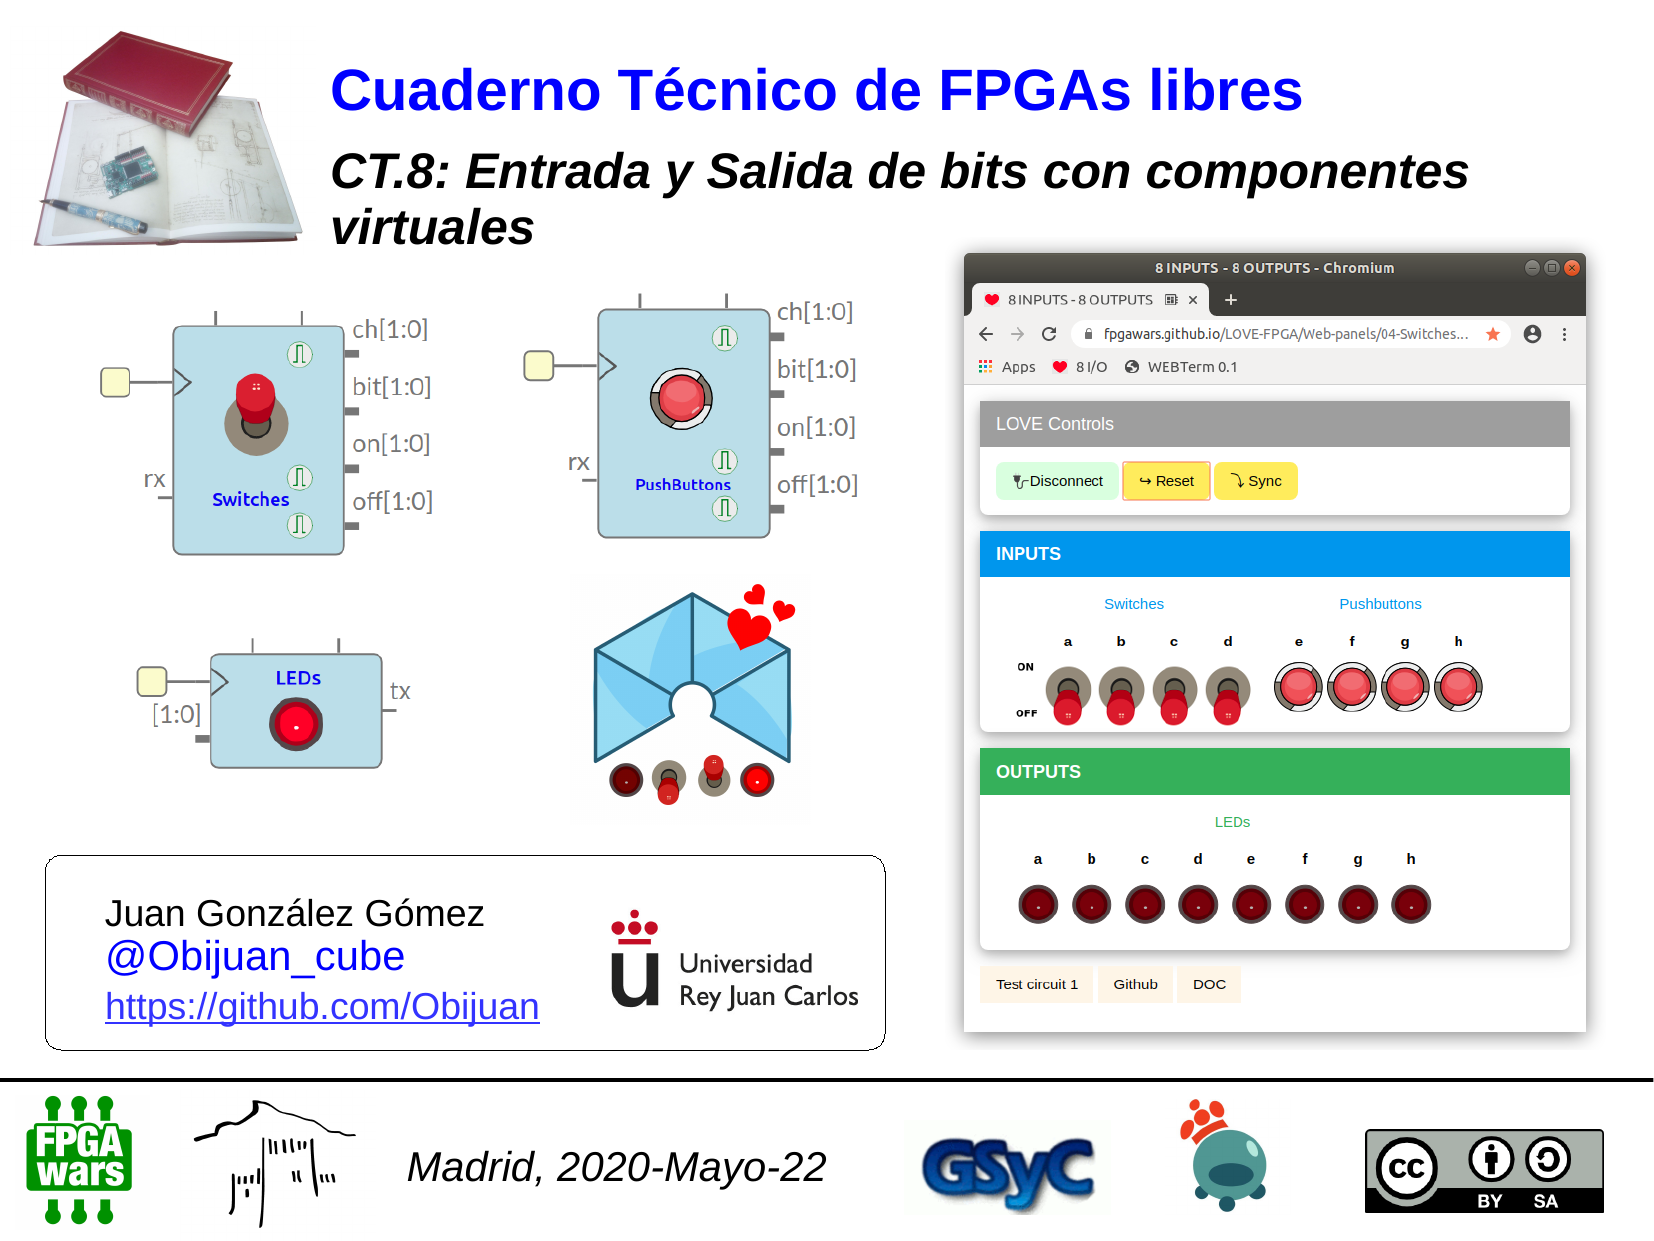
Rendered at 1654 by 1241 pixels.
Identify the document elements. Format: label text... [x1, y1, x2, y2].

text_box Madrid, 2020-Mayo-22 [376, 1120, 857, 1214]
picture [904, 1120, 1111, 1216]
picture [90, 284, 449, 571]
text_box CT.8: Entrada y Salida de bits con componentes virtuales [330, 143, 1561, 256]
picture [506, 265, 886, 556]
text_box https://github.com/Obijuan [90, 978, 556, 1036]
picture [570, 574, 811, 826]
picture [1365, 1120, 1604, 1221]
text_box @Obijuan_cube [90, 925, 451, 1001]
title Cuaderno Técnico de FPGAs libres [330, 15, 1471, 143]
picture [10, 26, 316, 256]
picture [15, 1095, 150, 1231]
picture [945, 237, 1606, 1051]
picture [595, 899, 871, 1021]
picture [1165, 1099, 1291, 1216]
picture [180, 1089, 376, 1241]
picture [127, 614, 421, 785]
text_box [45, 855, 886, 1051]
text_box Juan González Gómez [90, 885, 601, 946]
